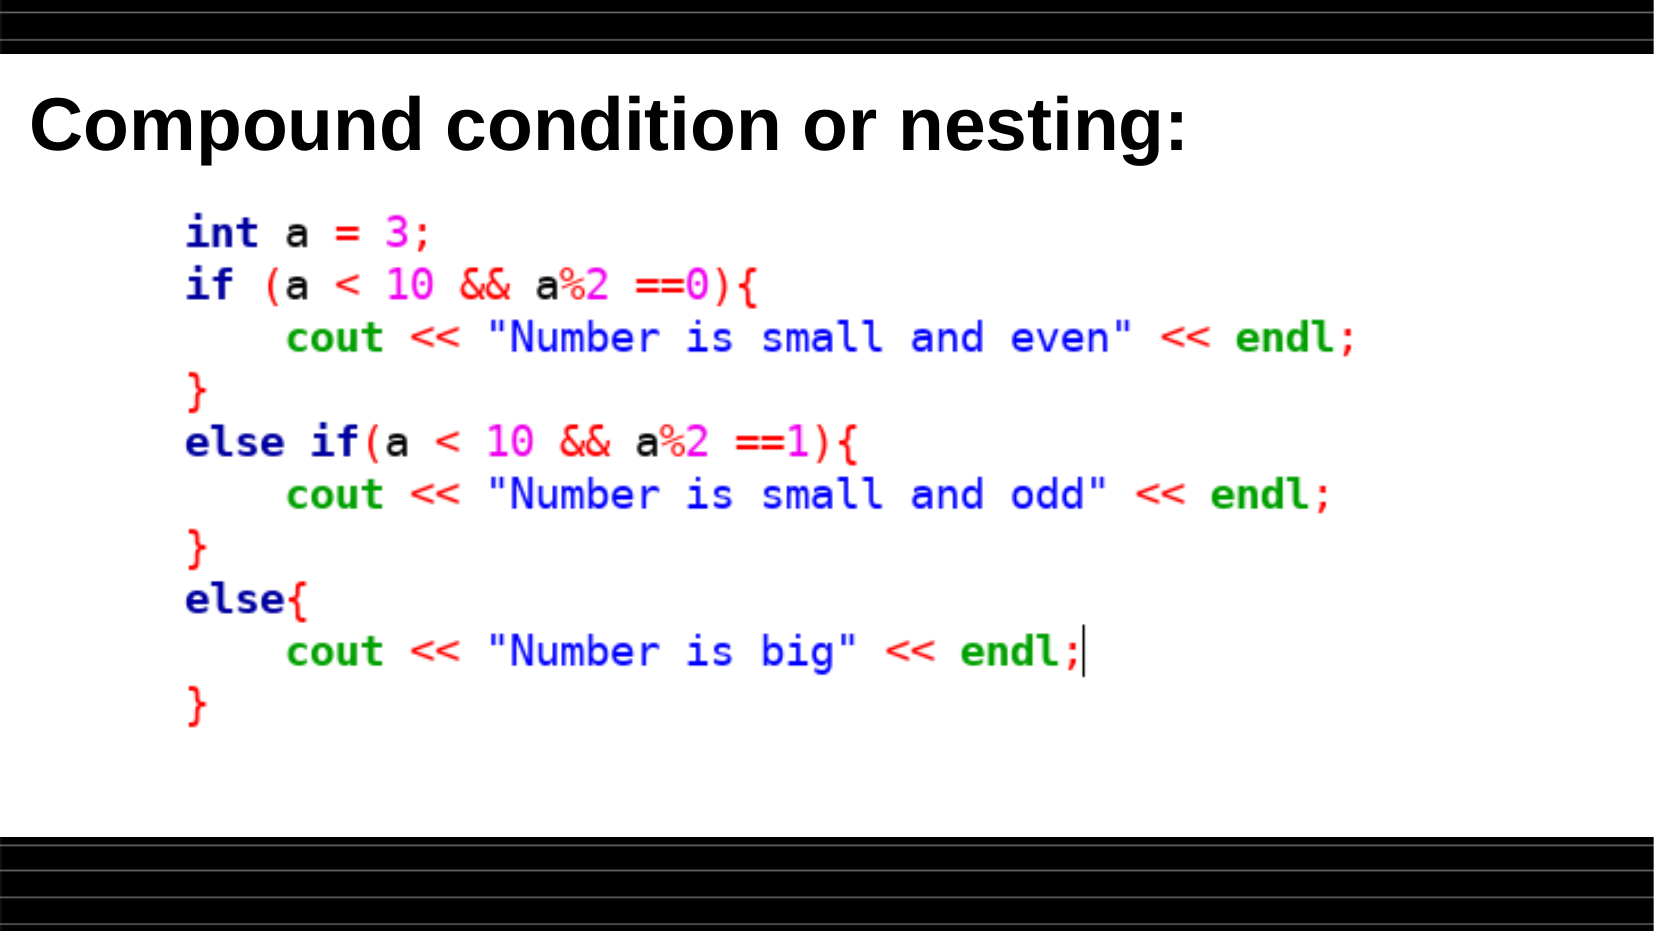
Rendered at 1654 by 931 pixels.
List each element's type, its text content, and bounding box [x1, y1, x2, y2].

text_box Compound condition or nesting: [15, 75, 1591, 174]
picture [0, 0, 1654, 54]
picture [0, 837, 1654, 931]
picture [169, 209, 1381, 740]
